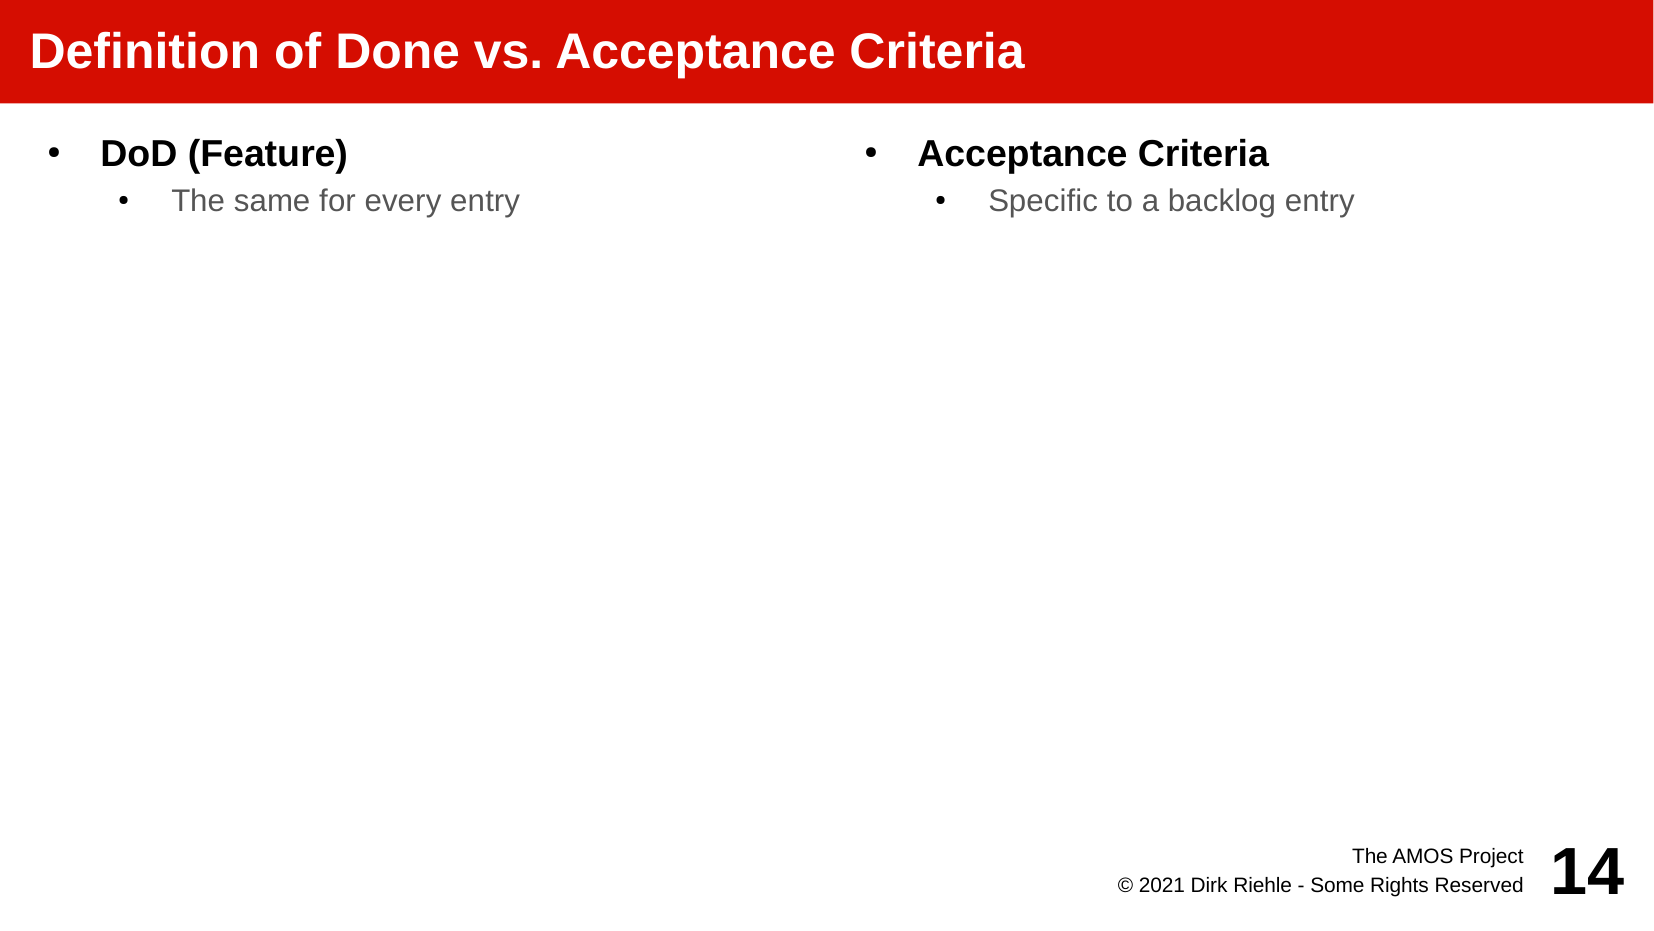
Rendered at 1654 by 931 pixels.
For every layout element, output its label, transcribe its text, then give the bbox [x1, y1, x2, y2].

list DoD (Feature) The same for every entry [29, 132, 808, 813]
title Definition of Done vs. Acceptance Criteria [0, 0, 1654, 104]
list Acceptance Criteria Specific to a backlog entry [846, 132, 1625, 813]
